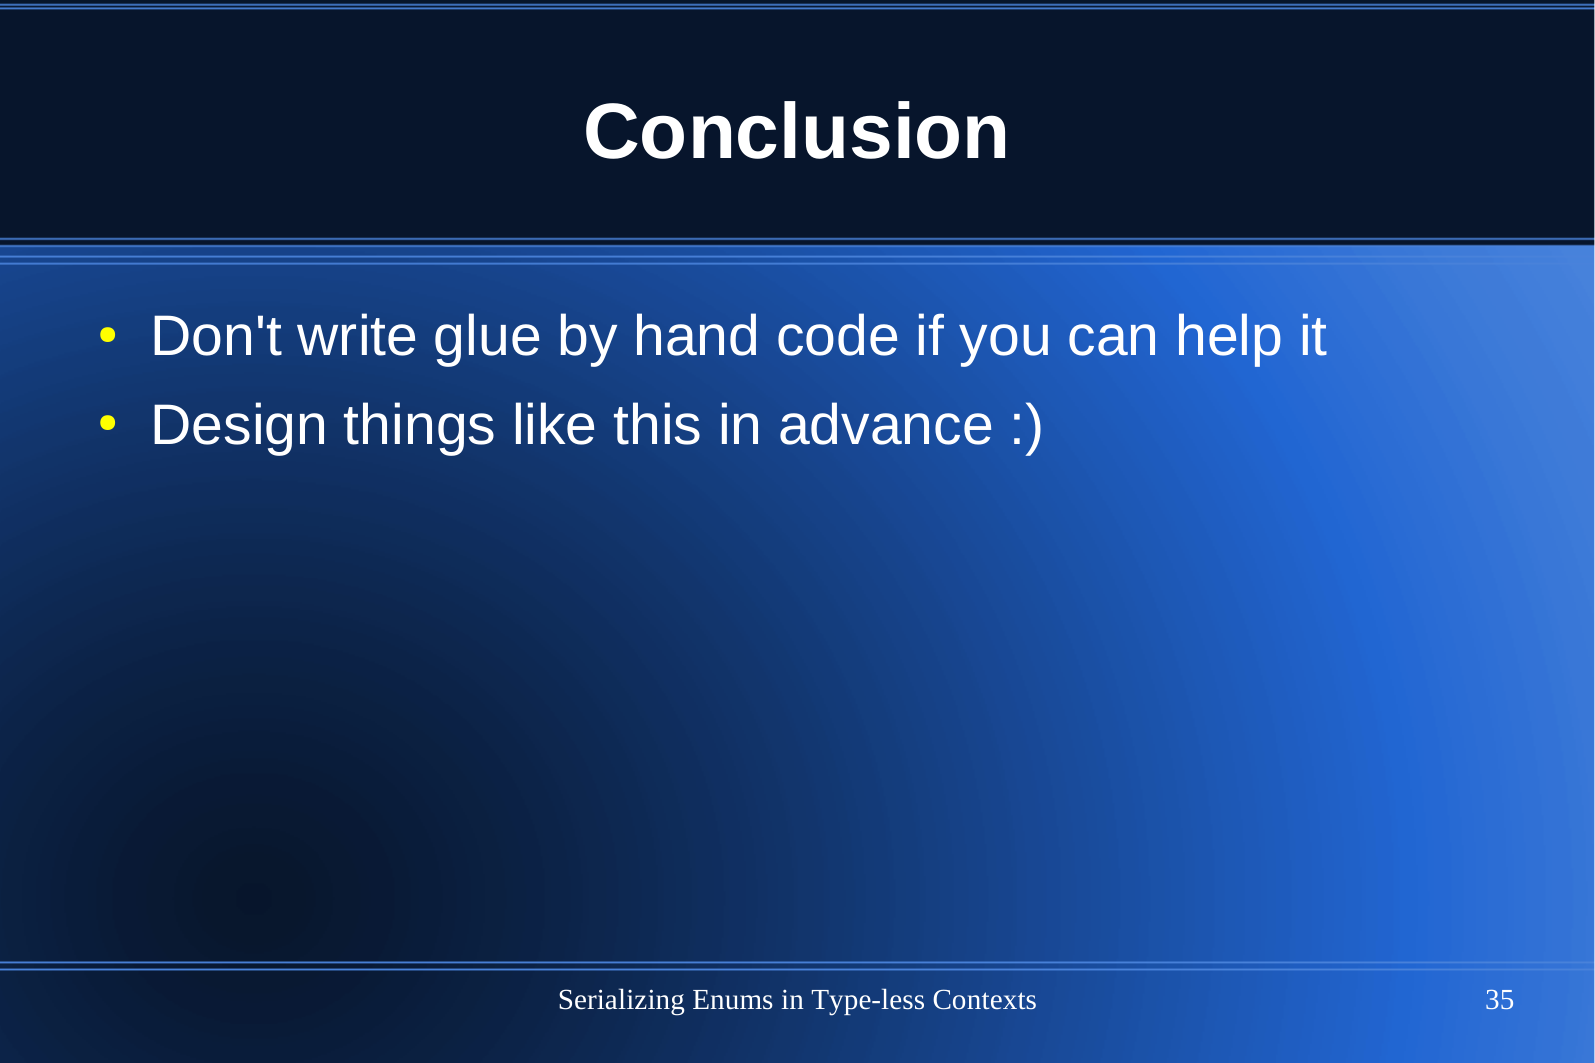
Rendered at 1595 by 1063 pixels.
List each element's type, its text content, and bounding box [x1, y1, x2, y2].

list Don't write glue by hand code if you can help it Design things like this in advance :) [79, 304, 1515, 921]
title Conclusion [79, 42, 1515, 220]
picture [0, 0, 1595, 1063]
